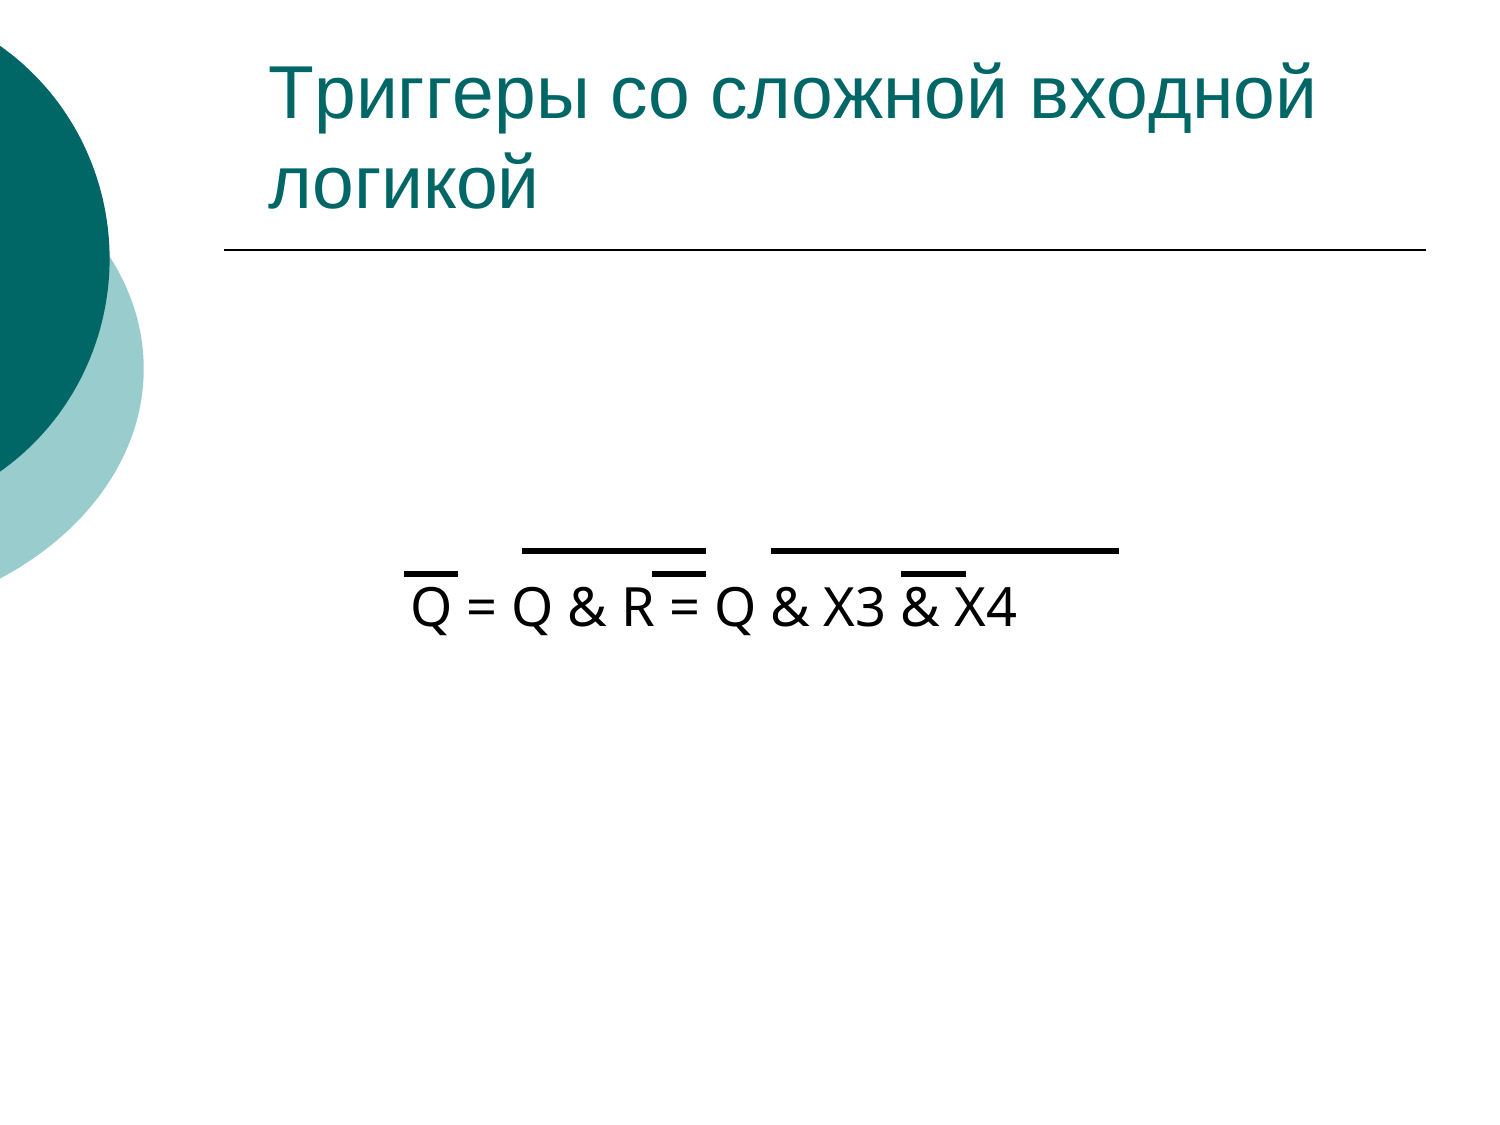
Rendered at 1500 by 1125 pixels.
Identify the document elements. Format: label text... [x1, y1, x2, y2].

text_box Q = Q & R = Q & X3 & X4 [395, 565, 1247, 646]
title Триггеры со сложной входной логикой [254, 11, 1431, 232]
